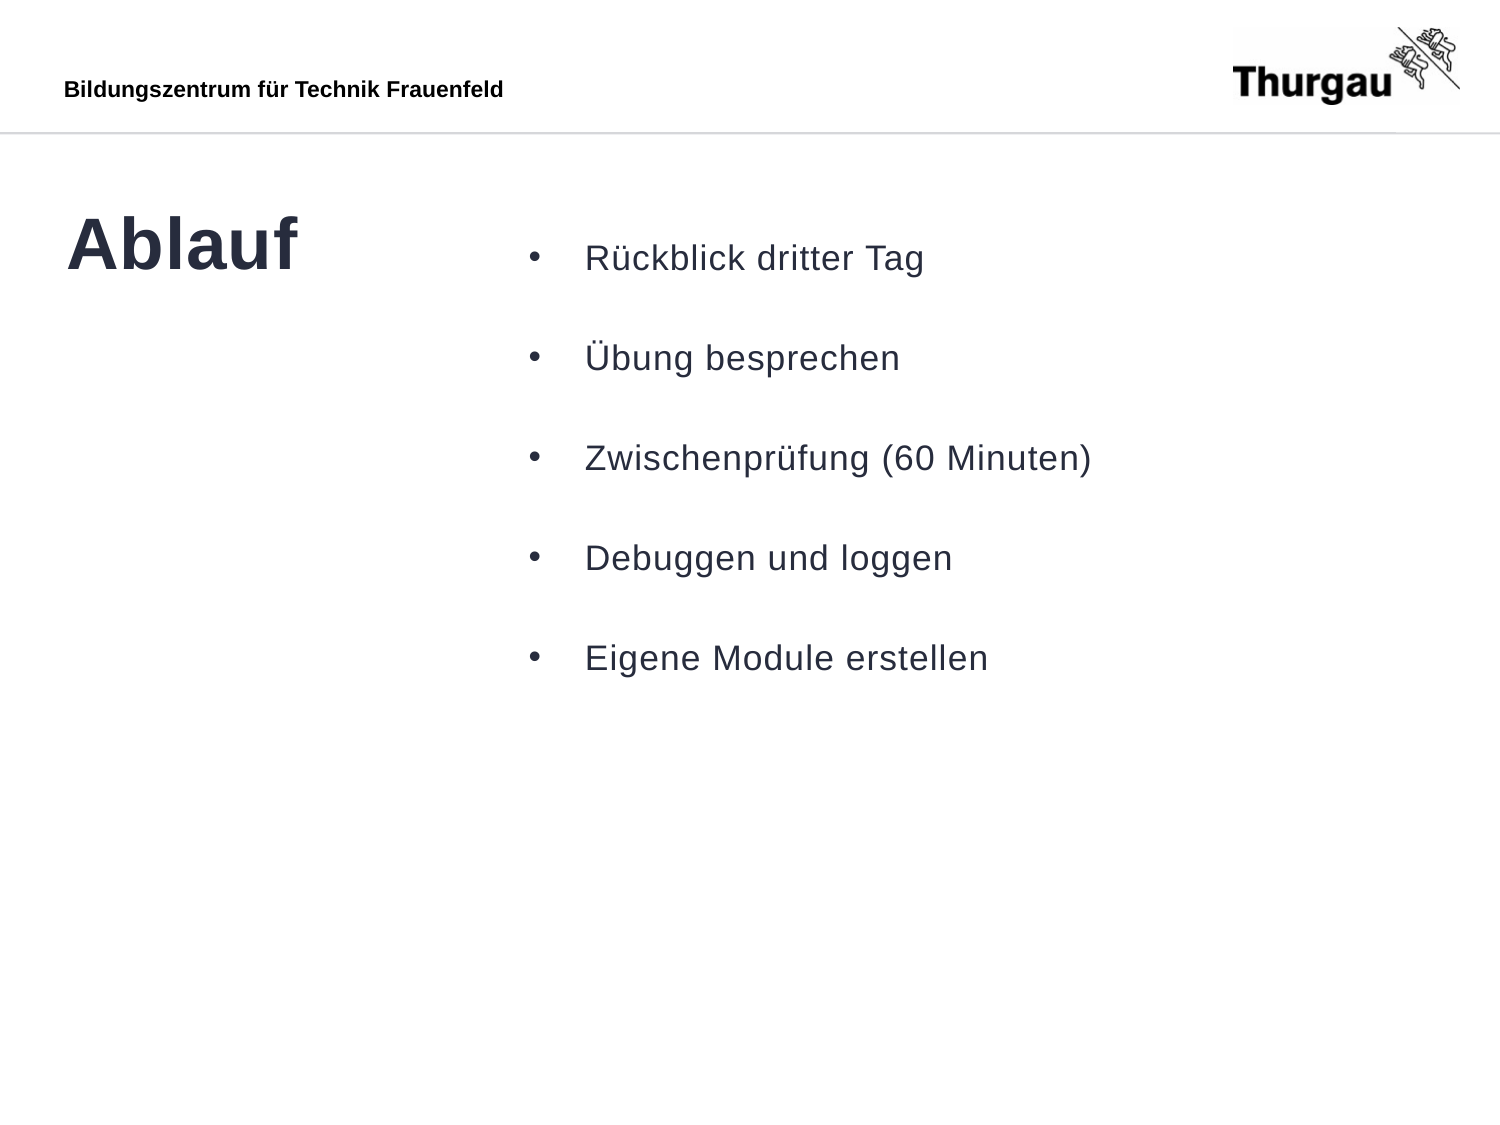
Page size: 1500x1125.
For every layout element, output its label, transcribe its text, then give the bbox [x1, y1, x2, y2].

text_box Rückblick dritter Tag Übung besprechen Zwischenprüfung (60 Minuten) Debuggen und loggen Eigene Module erstellen [513, 219, 1435, 1042]
picture [1233, 27, 1460, 105]
text_box Ablauf [51, 208, 422, 587]
text_box Bildungszentrum für Technik Frauenfeld [48, 65, 667, 115]
